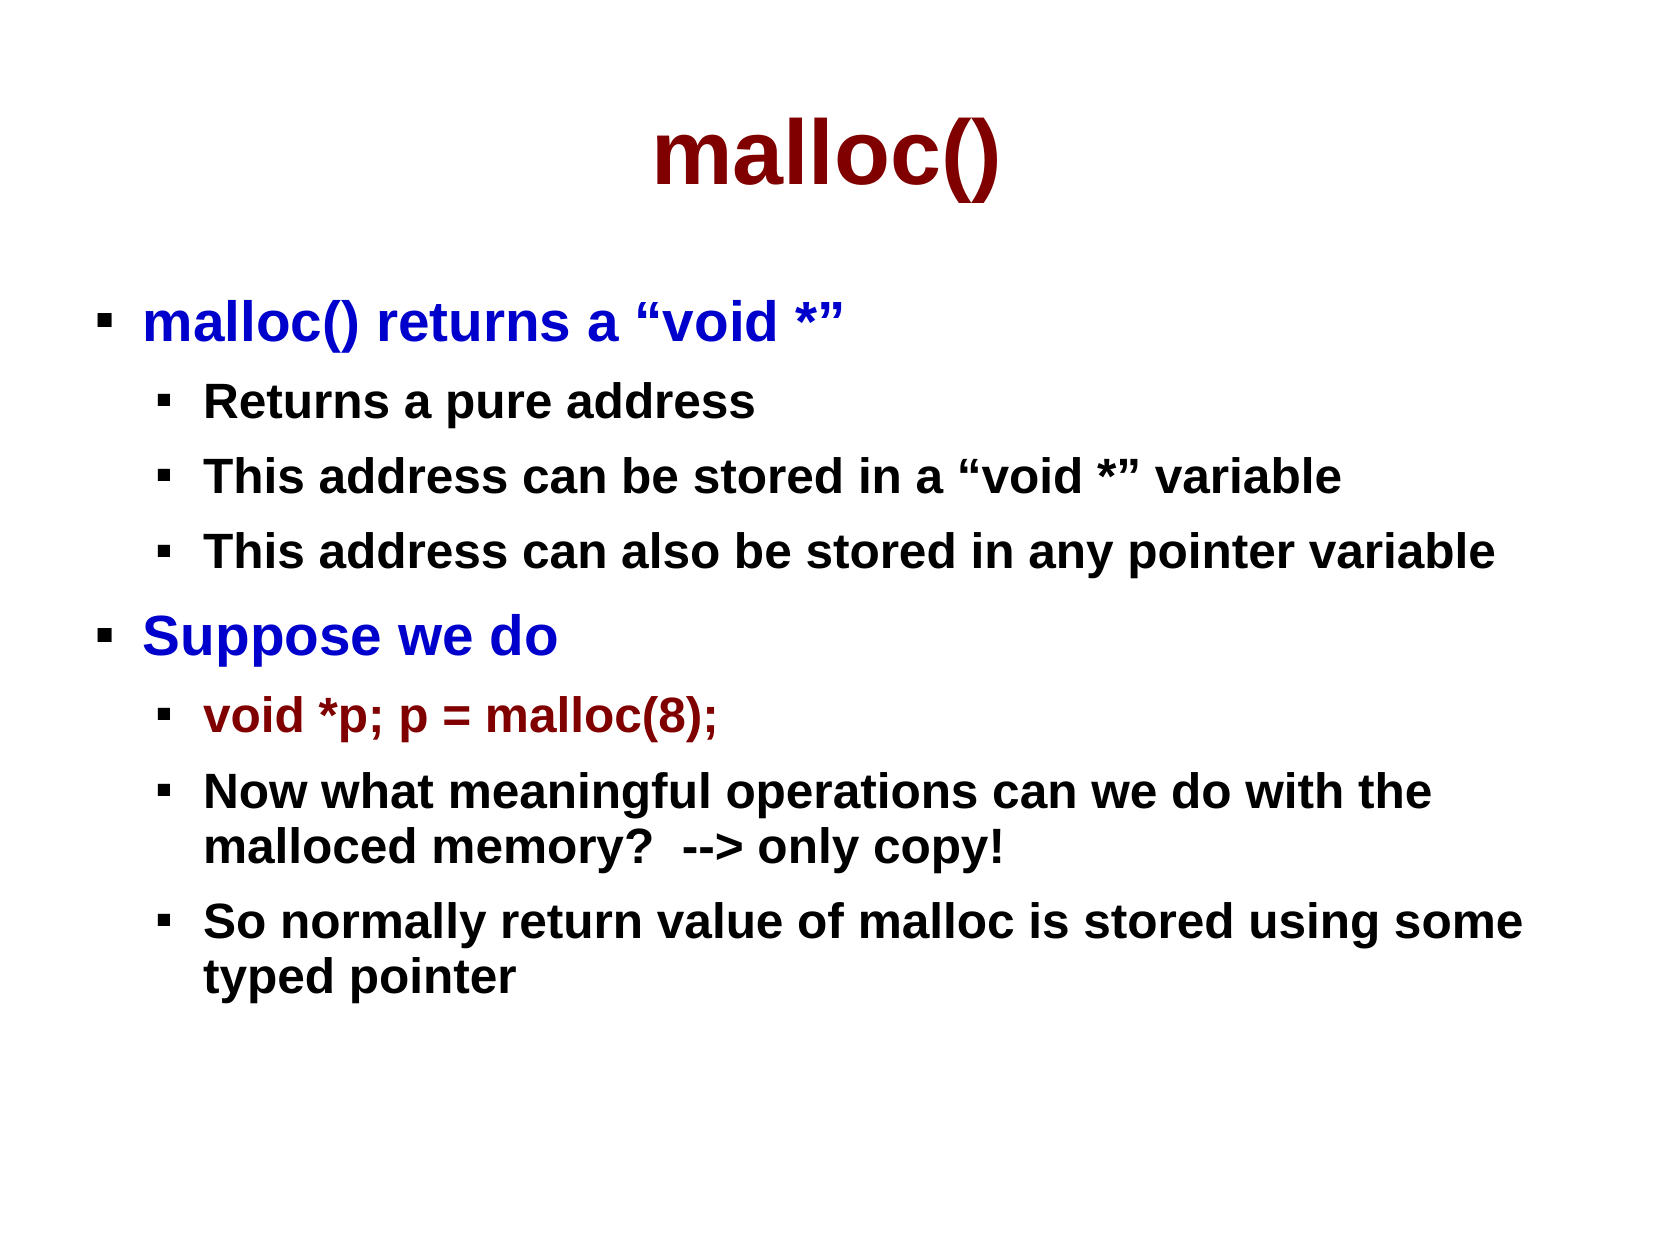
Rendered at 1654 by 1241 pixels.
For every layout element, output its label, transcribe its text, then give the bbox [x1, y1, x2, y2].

list malloc() returns a “void *” Returns a pure address This address can be stored in a “void *” variable This address can also be stored in any pointer variable Suppose we do void *p; p = malloc(8); Now what meaningful operations can we do with the malloced memory? --> only copy! So normally return value of malloc is stored using some typed pointer [82, 290, 1571, 1010]
title malloc() [82, 49, 1571, 257]
